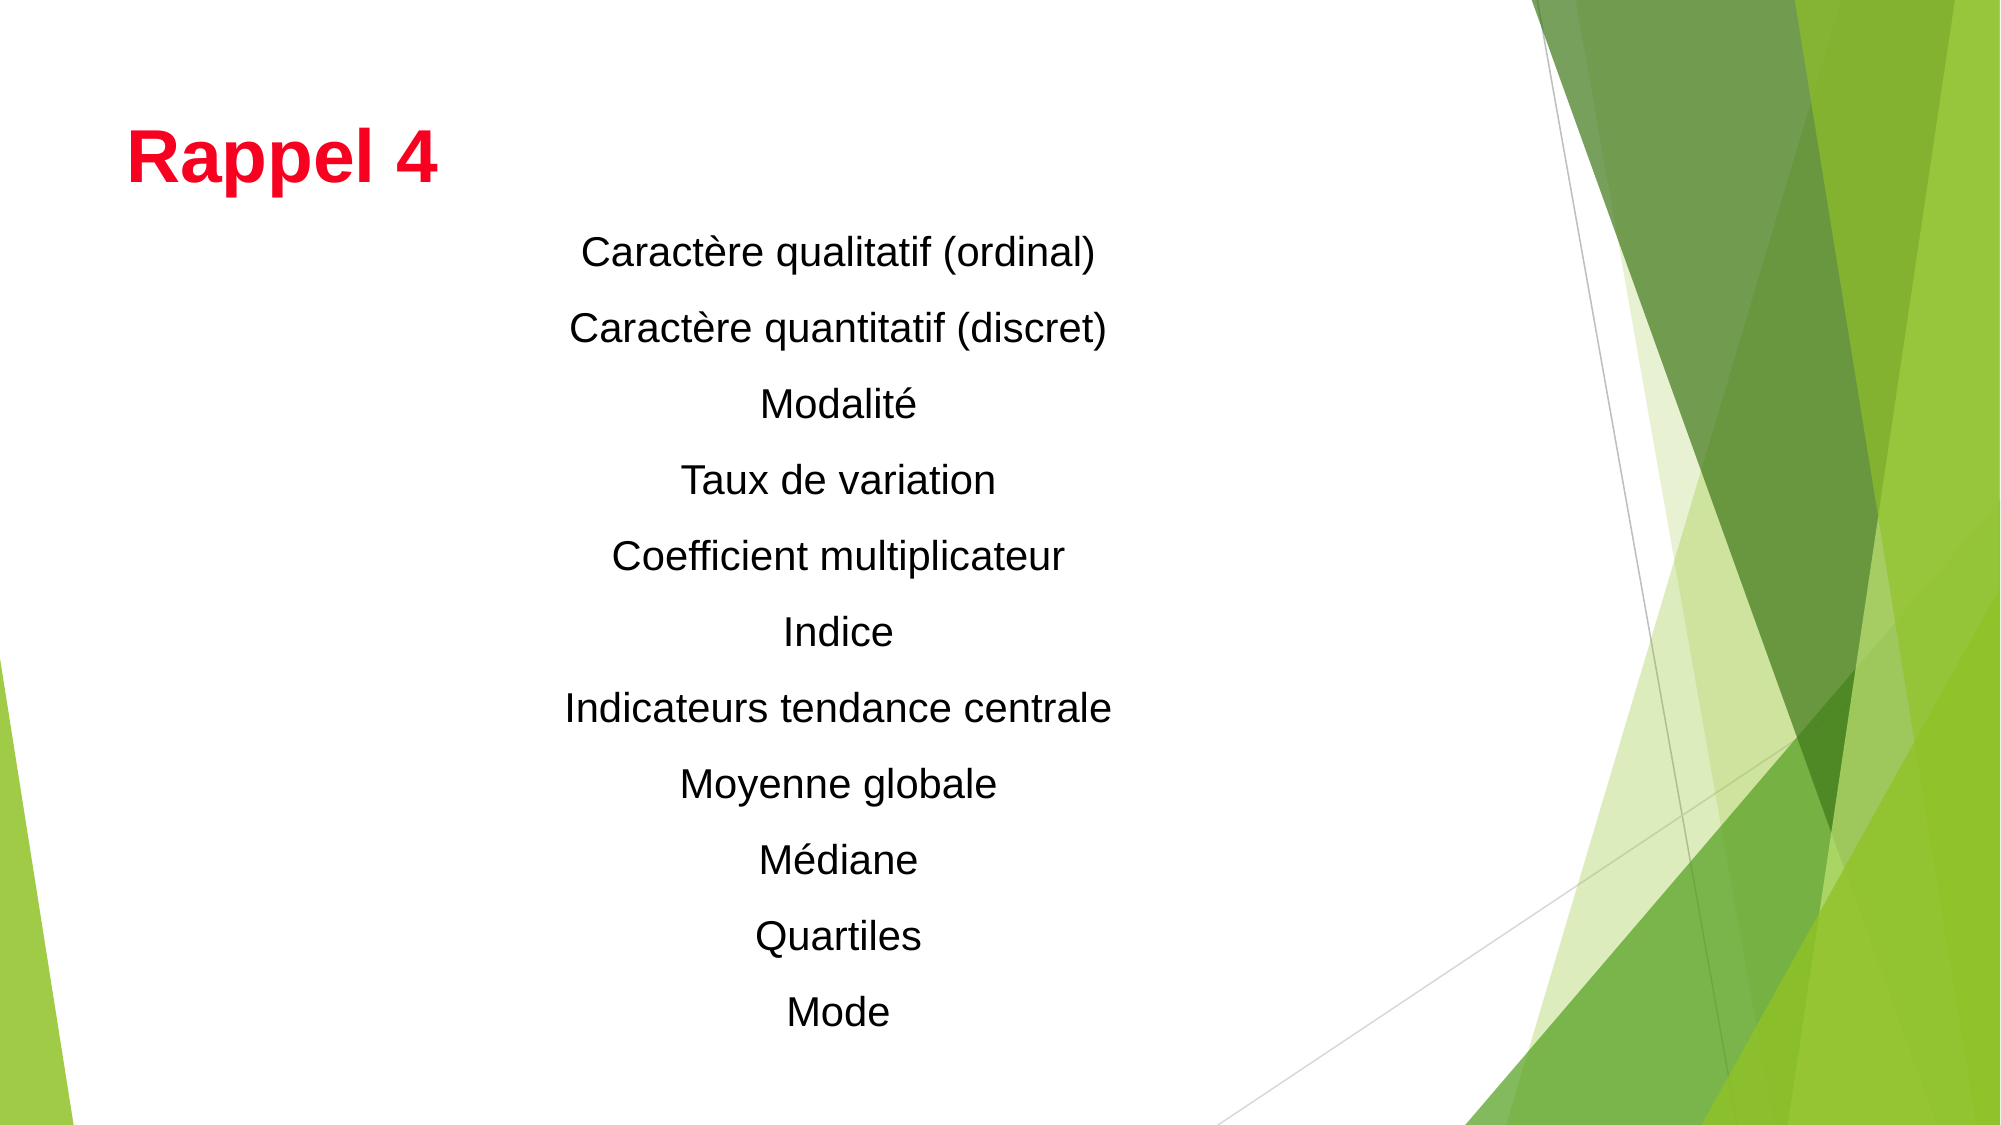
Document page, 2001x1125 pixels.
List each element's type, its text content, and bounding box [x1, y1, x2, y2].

list Caractère qualitatif (ordinal) Caractère quantitatif (discret) Modalité Taux de variation Coefficient multiplicateur Indice Indicateurs tendance centrale Moyenne globale Médiane Quartiles Mode [224, 228, 1453, 1125]
title Rappel 4 [111, 99, 1522, 235]
